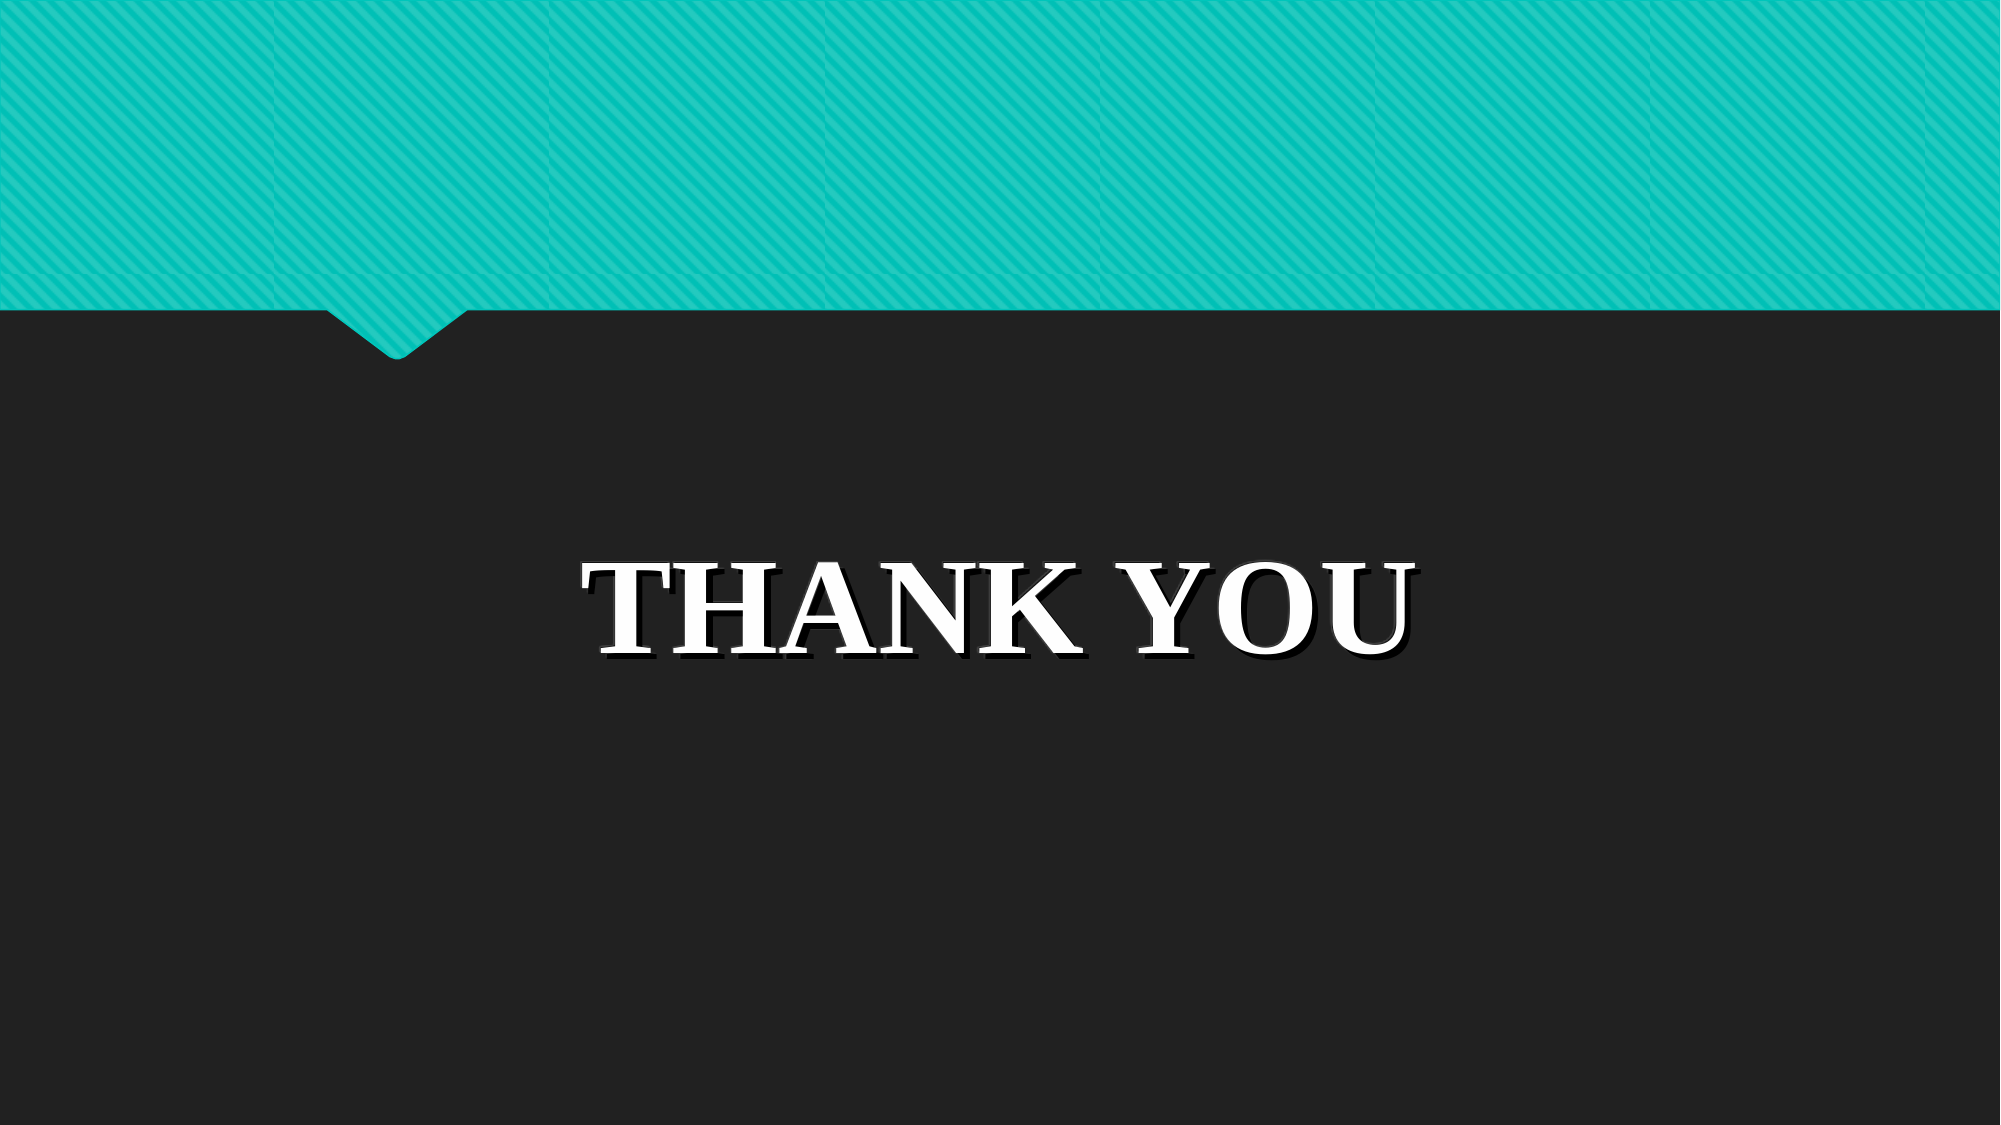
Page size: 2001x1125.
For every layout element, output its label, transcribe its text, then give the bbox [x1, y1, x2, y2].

title THANK YOU [448, 436, 1552, 689]
